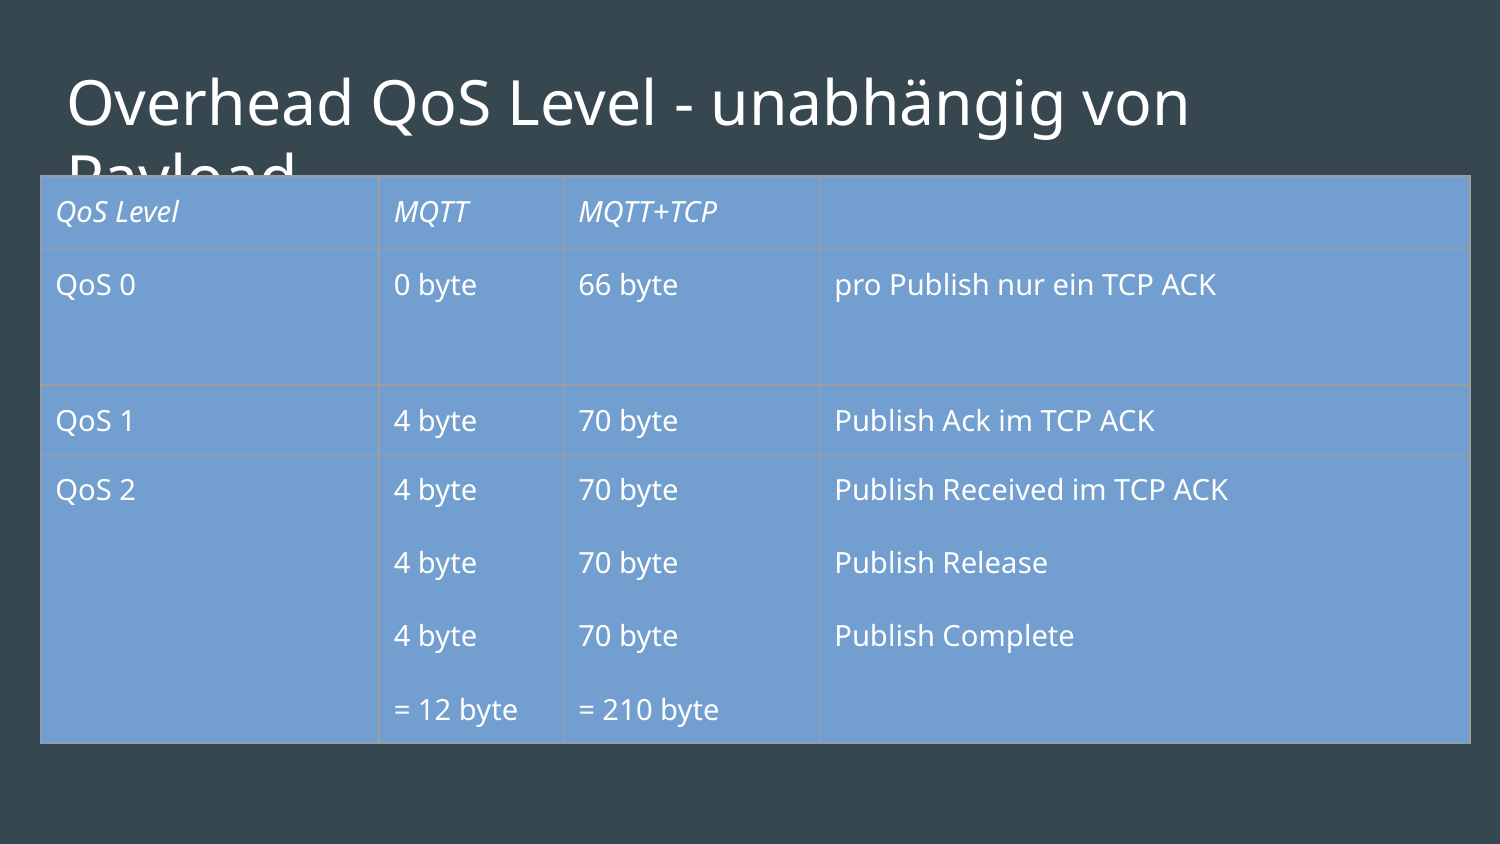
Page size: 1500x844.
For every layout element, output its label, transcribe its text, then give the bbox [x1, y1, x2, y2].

table_cell pro Publish nur ein TCP ACK [820, 250, 1469, 384]
table_cell 4 byte [380, 386, 563, 454]
table_cell 70 byte 70 byte 70 byte = 210 byte [564, 455, 819, 743]
table_header QoS Level [41, 177, 378, 249]
table_cell QoS 2 [41, 455, 378, 743]
title Overhead QoS Level - unabhängig von Payload [51, 48, 1449, 142]
table_cell Publish Received im TCP ACK Publish Release Publish Complete [820, 455, 1469, 743]
table_header [820, 177, 1469, 249]
table_header MQTT [380, 177, 563, 249]
table_cell 70 byte [564, 386, 819, 454]
table_cell 4 byte 4 byte 4 byte = 12 byte [380, 455, 563, 743]
table_cell 0 byte [380, 250, 563, 384]
table_cell Publish Ack im TCP ACK [820, 386, 1469, 454]
table_header MQTT+TCP [564, 177, 819, 249]
table_cell 66 byte [564, 250, 819, 384]
table_cell QoS 1 [41, 386, 378, 454]
table_cell QoS 0 [41, 250, 378, 384]
